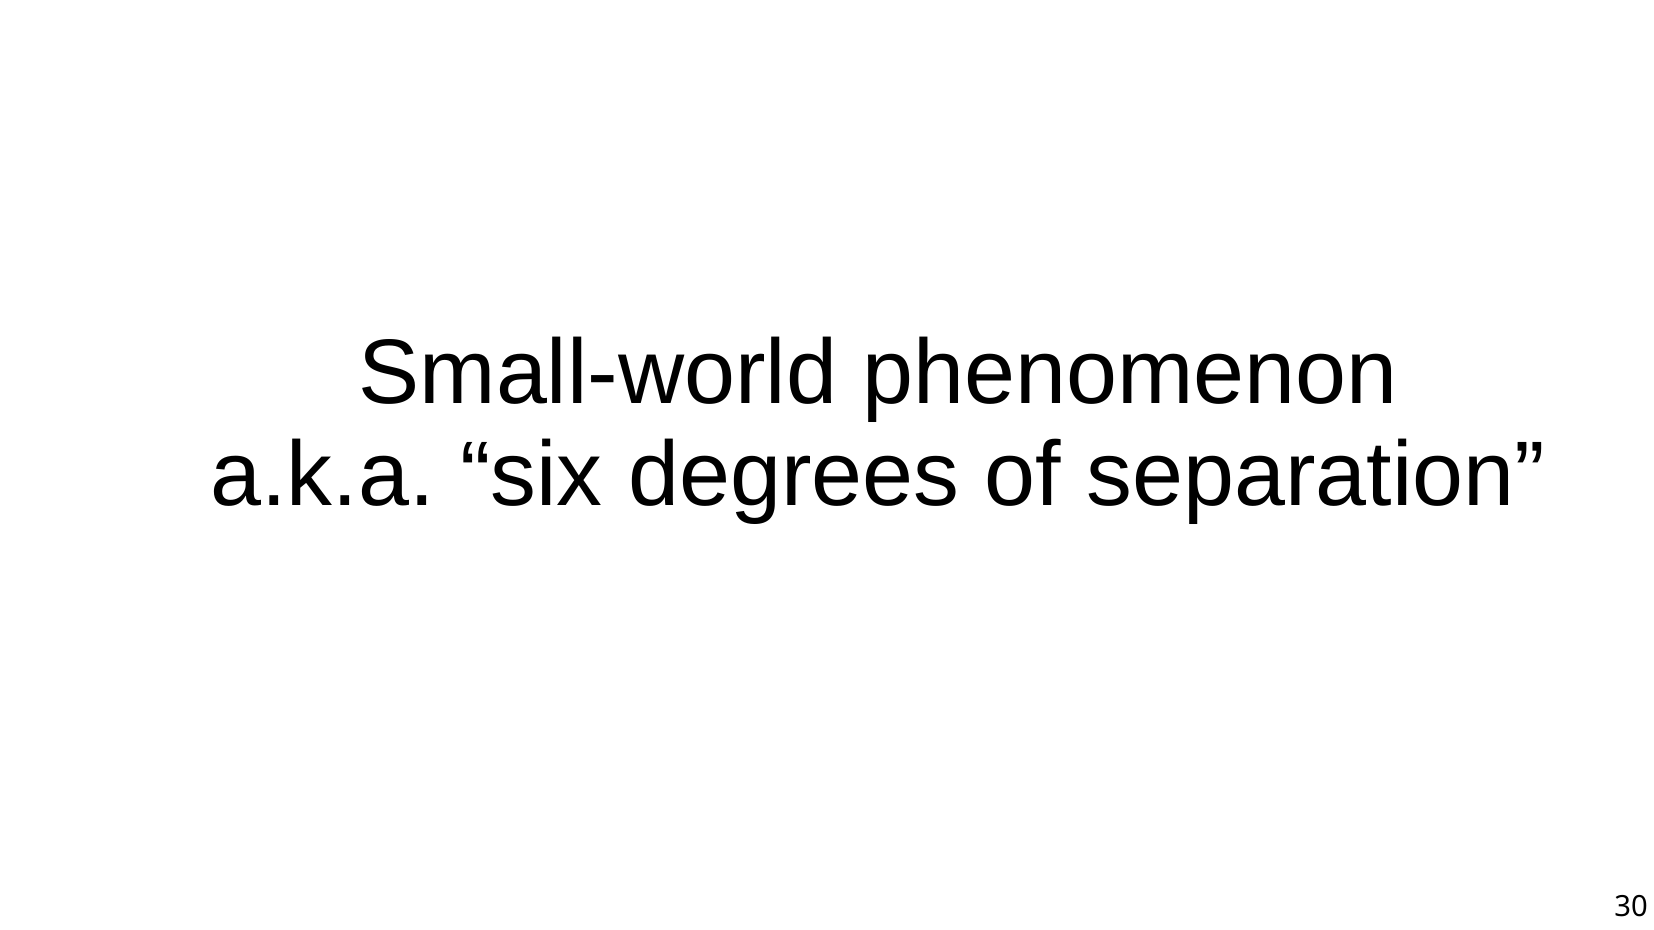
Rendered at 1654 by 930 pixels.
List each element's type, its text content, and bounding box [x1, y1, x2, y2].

title Small-world phenomenon a.k.a. “six degrees of separation” [134, 336, 1623, 509]
